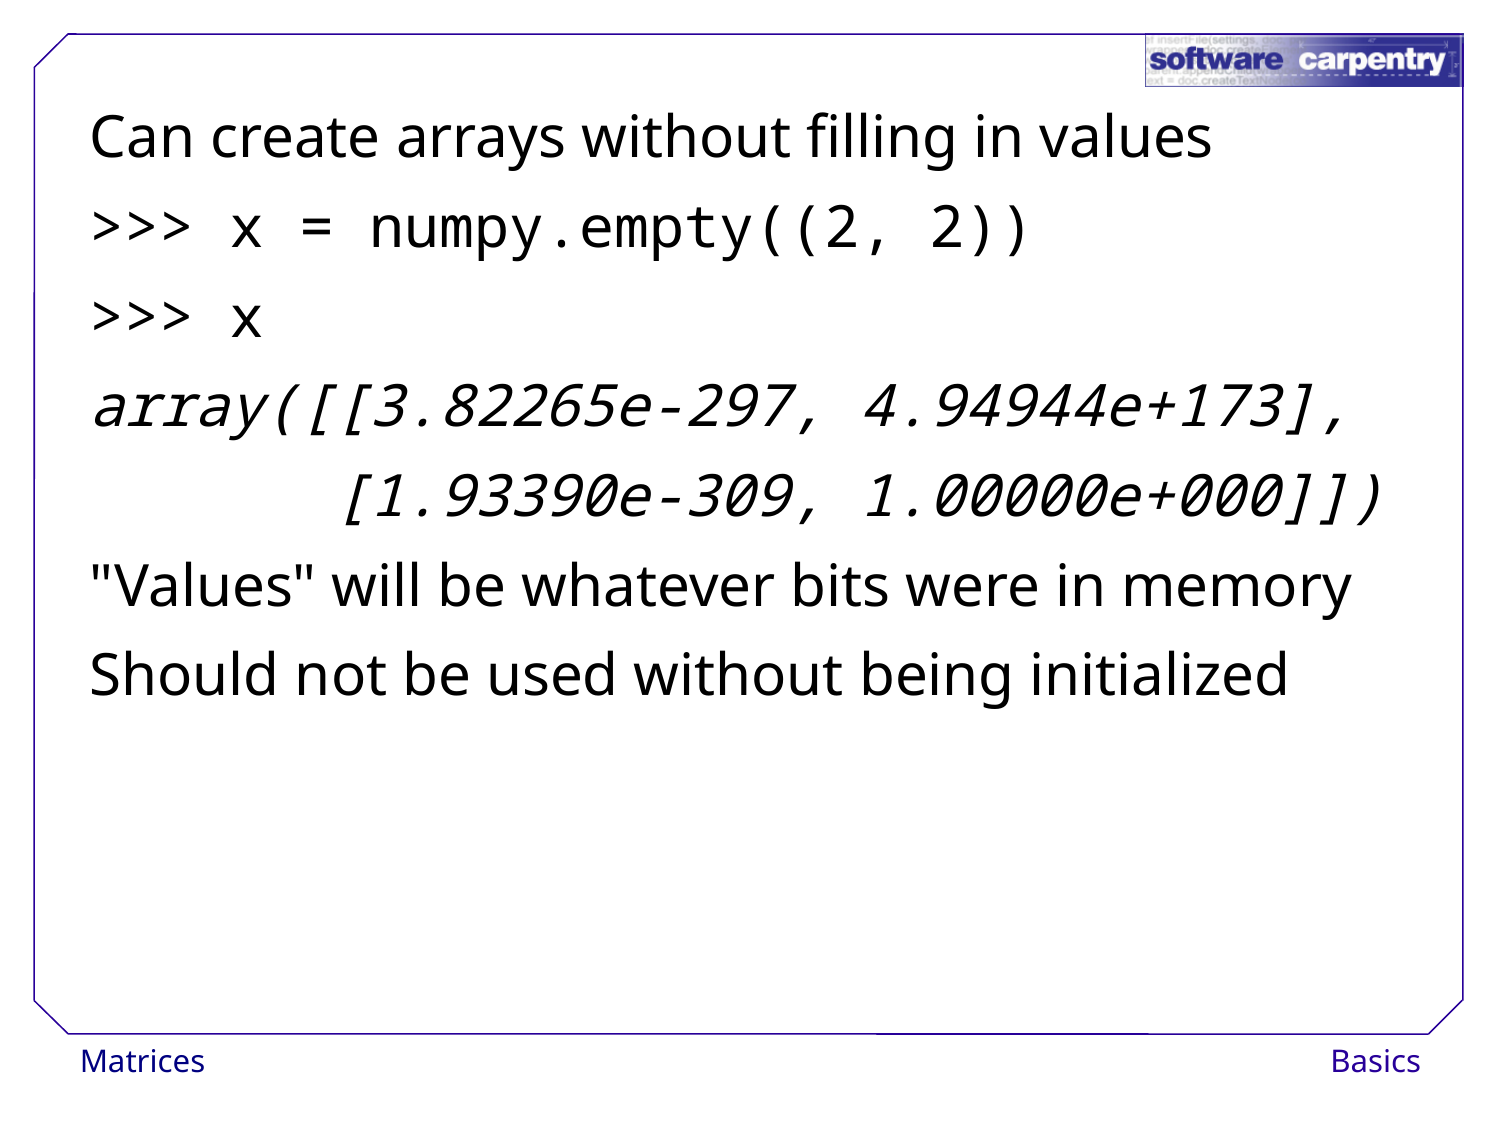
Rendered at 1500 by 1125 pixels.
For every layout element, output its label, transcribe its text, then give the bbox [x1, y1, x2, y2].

list Can create arrays without filling in values >>> x = numpy.empty((2, 2)) >>> x array([[3.82265e-297, 4.94944e+173], [1.93390e-309, 1.00000e+000]]) "Values" will be whatever bits were in memory Should not be used without being initialized [75, 99, 1426, 1013]
picture [1145, 33, 1464, 87]
